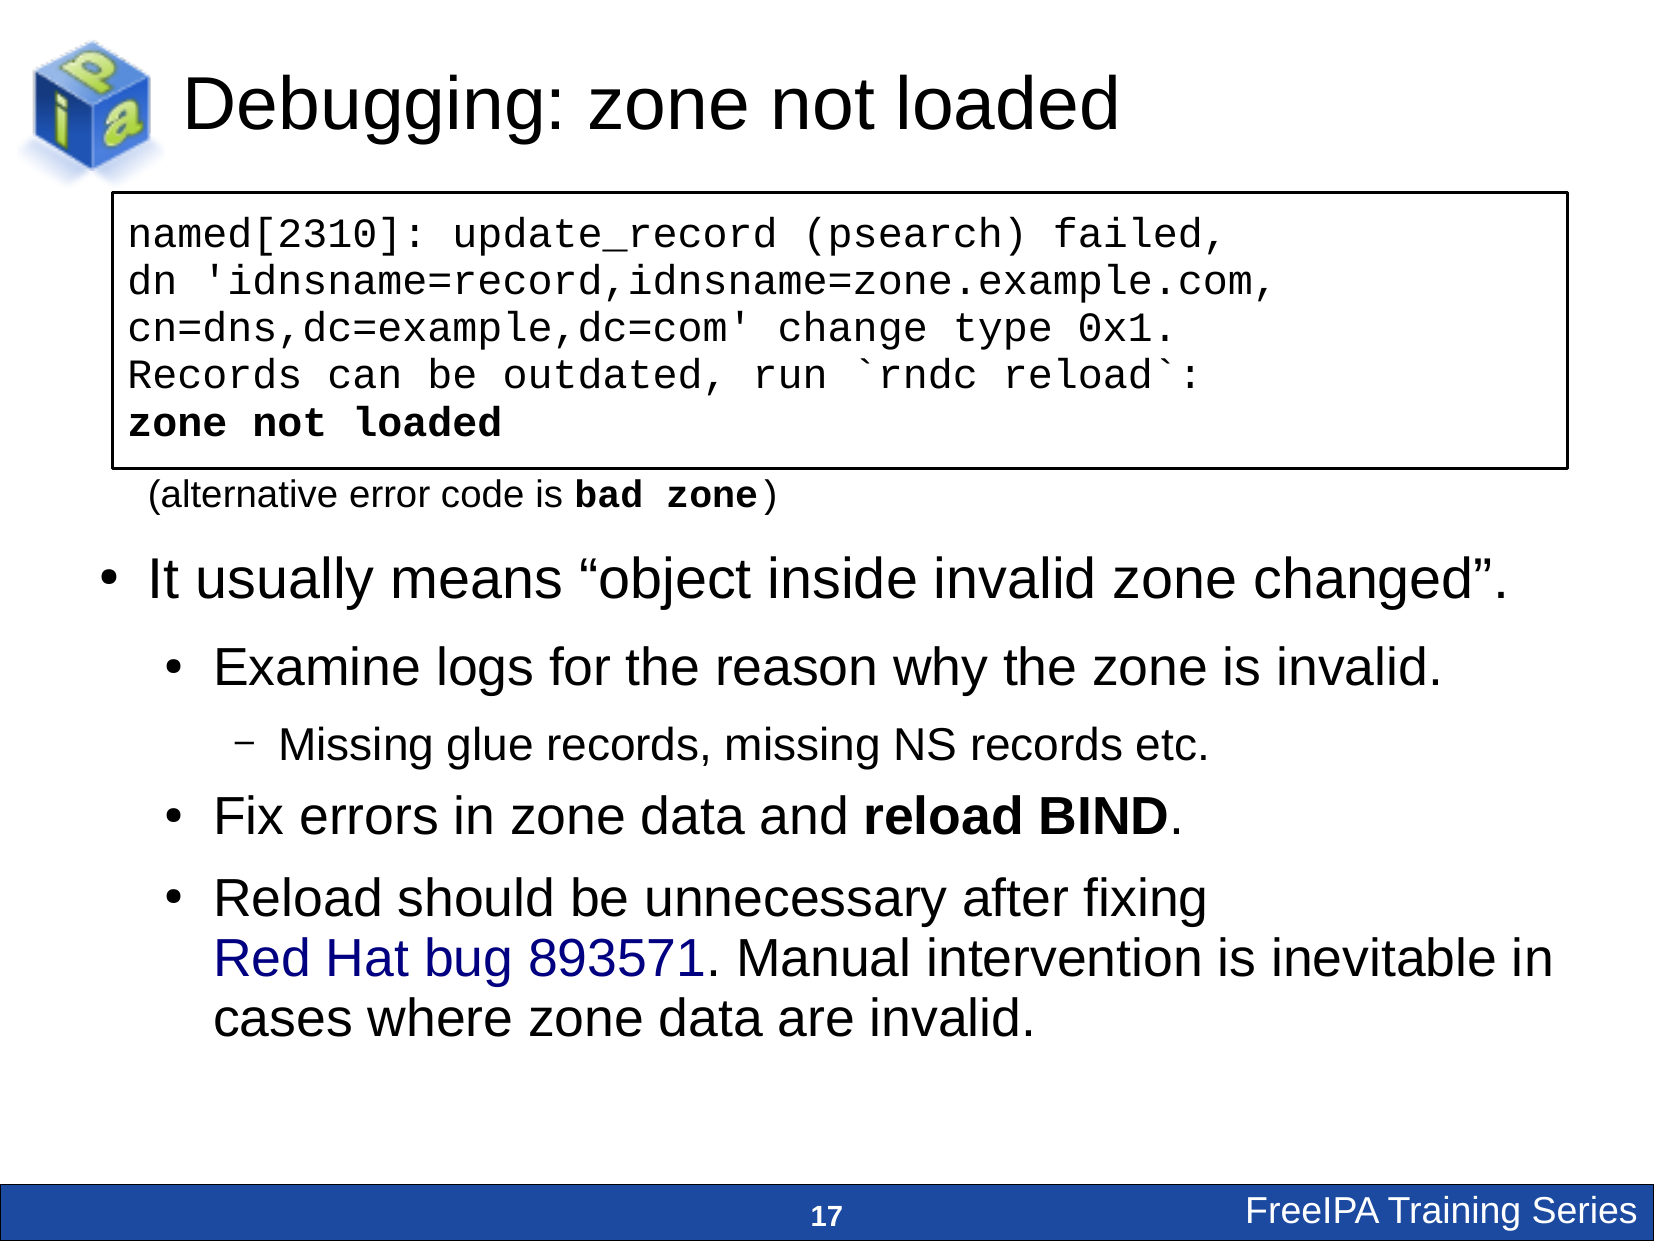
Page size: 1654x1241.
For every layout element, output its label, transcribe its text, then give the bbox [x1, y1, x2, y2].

list (alternative error code is bad zone) It usually means “object inside invalid zone changed”. Examine logs for the reason why the zone is invalid. Missing glue records, missing NS records etc. Fix errors in zone data and reload BIND. Reload should be unnecessary after fixing Red Hat bug 893571. Manual intervention is inevitable in cases where zone data are invalid. [82, 290, 1571, 1058]
text_box named[2310]: update_record (psearch) failed, dn 'idnsname=record,idnsname=zone.example.com, cn=dns,dc=example,dc=com' change type 0x1. Records can be outdated, run `rndc reload`: zone not loaded [112, 192, 1568, 469]
picture [17, 34, 165, 193]
title Debugging: zone not loaded [182, 31, 1579, 177]
